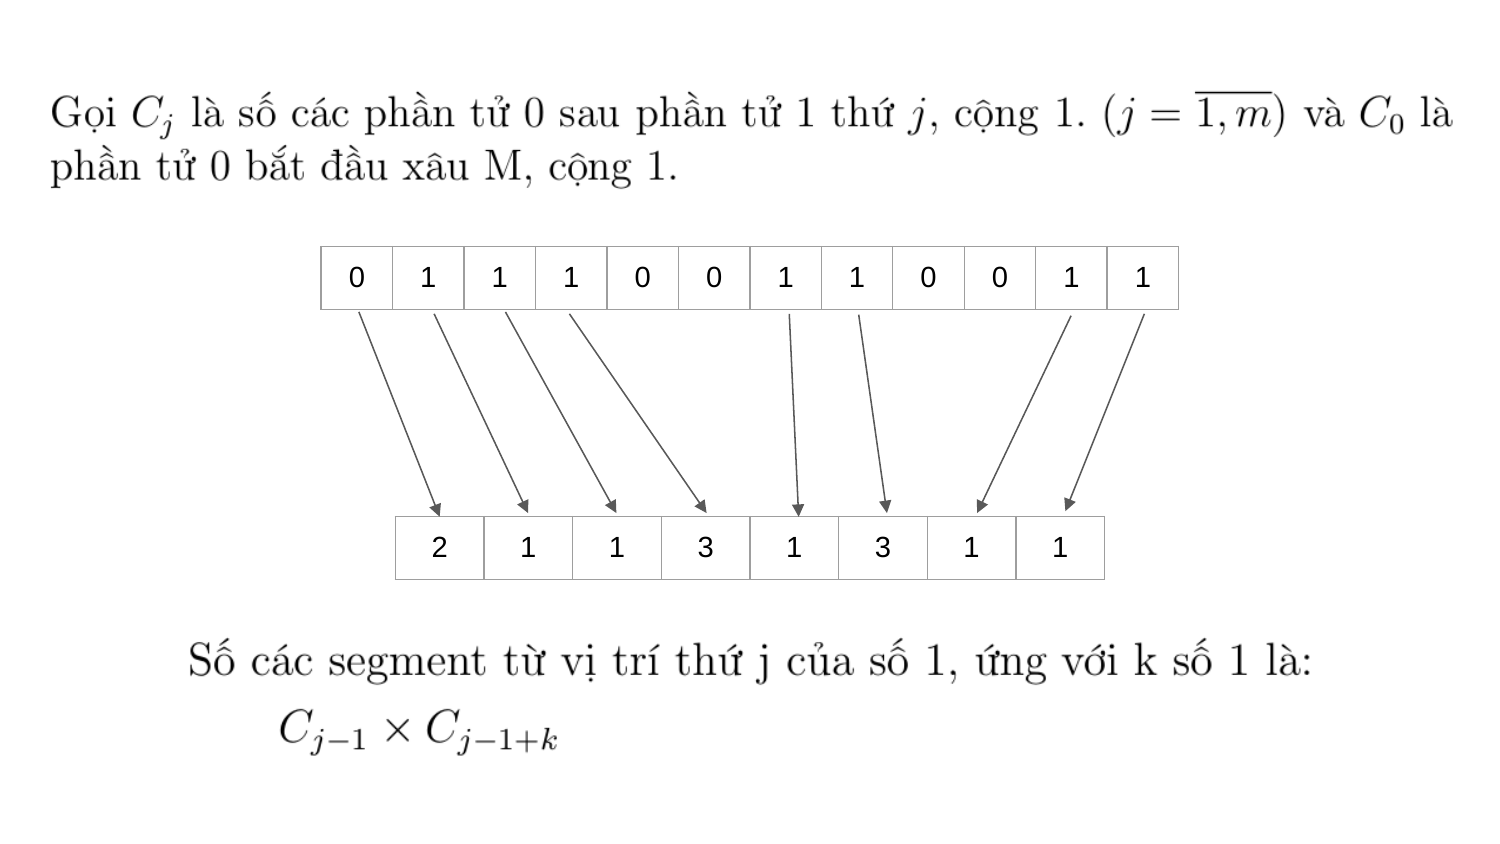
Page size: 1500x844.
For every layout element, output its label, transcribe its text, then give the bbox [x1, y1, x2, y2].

table_header 1 [928, 517, 1015, 579]
picture [24, 60, 1475, 214]
table_header 2 [396, 517, 483, 579]
table_header 1 [751, 517, 838, 579]
table_header 1 [465, 247, 535, 309]
table_header 1 [1108, 247, 1178, 309]
table_header 1 [1036, 247, 1106, 309]
table_header 1 [536, 247, 606, 309]
table_header 0 [679, 247, 749, 309]
table_header 1 [751, 247, 821, 309]
table_header 0 [965, 247, 1035, 309]
table_header 1 [573, 517, 661, 579]
table_header 0 [322, 247, 392, 309]
table_header 0 [893, 247, 964, 309]
table_header 1 [822, 247, 892, 309]
picture [173, 617, 1327, 786]
table_header 1 [393, 247, 463, 309]
table_header 0 [608, 247, 678, 309]
table_header 1 [1017, 517, 1104, 579]
table_header 3 [839, 517, 927, 579]
table_header 1 [485, 517, 572, 579]
table_header 3 [662, 517, 749, 579]
